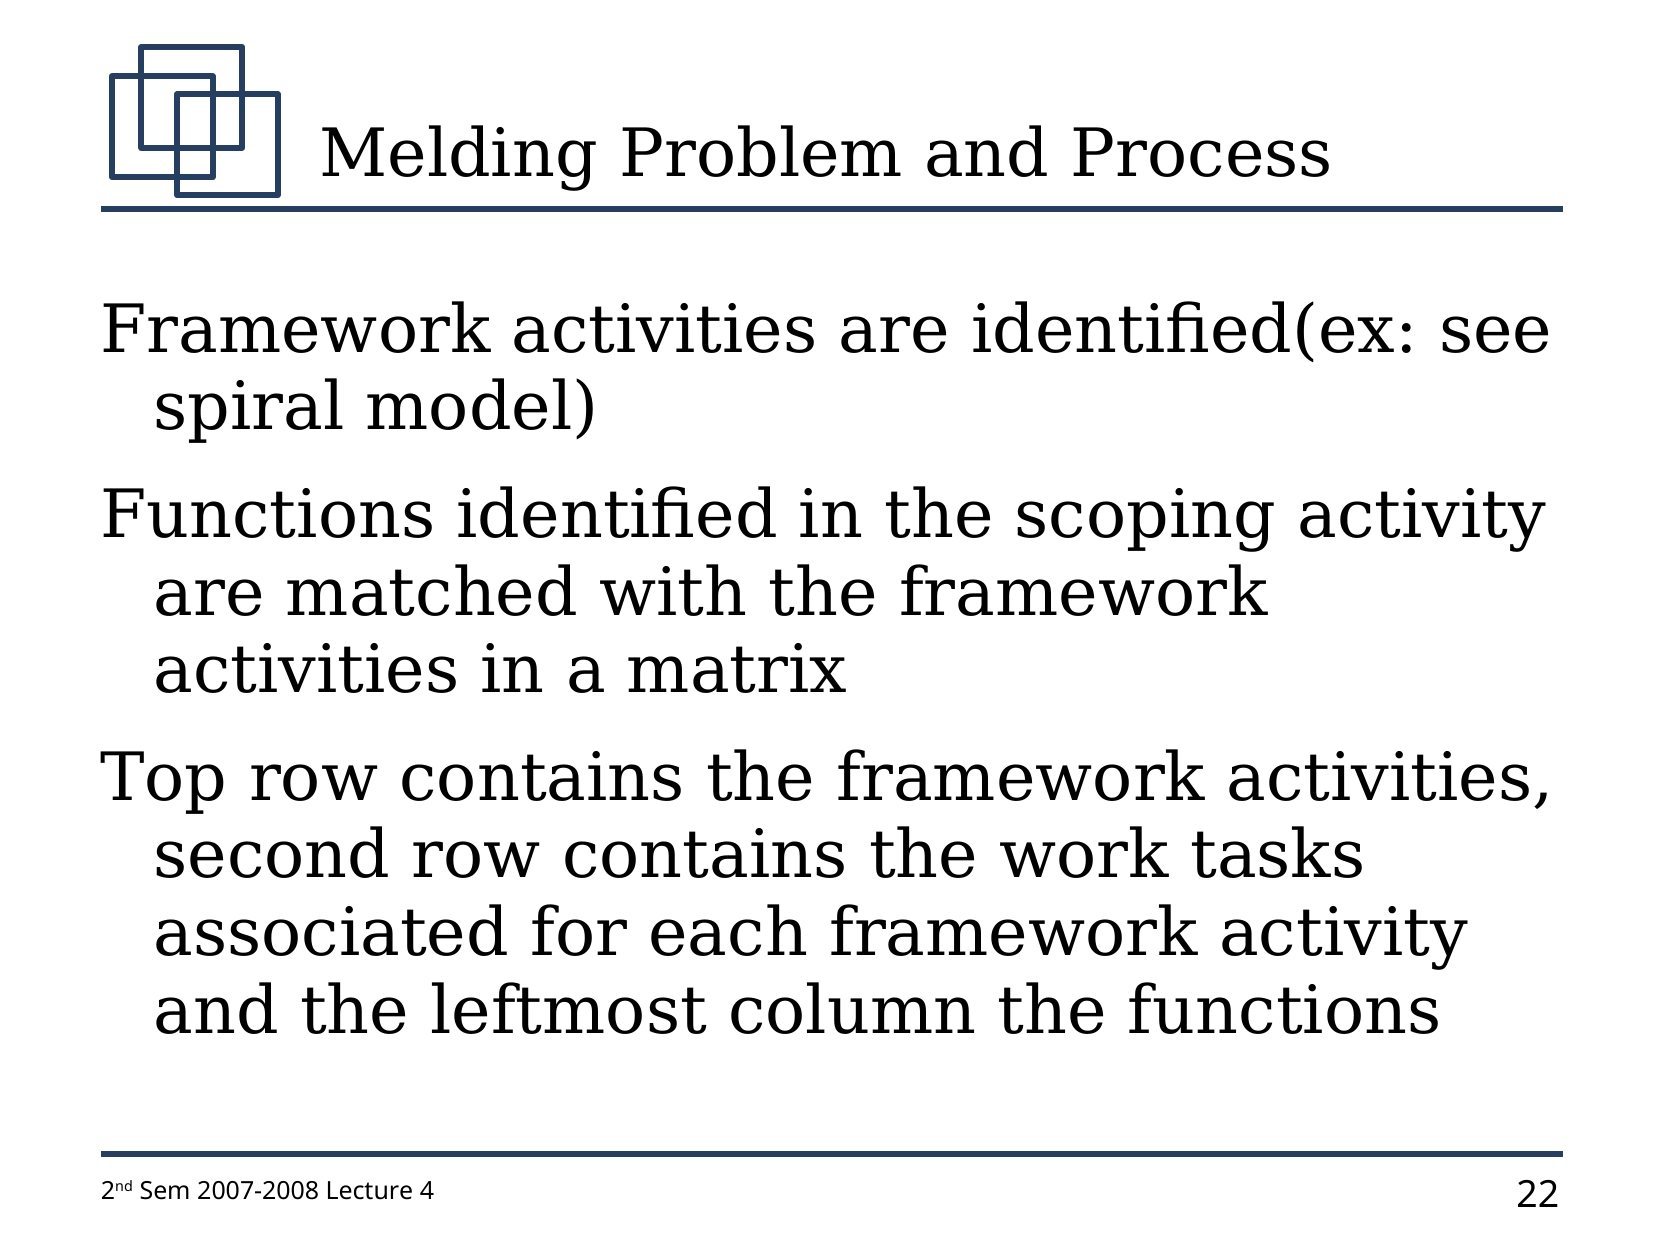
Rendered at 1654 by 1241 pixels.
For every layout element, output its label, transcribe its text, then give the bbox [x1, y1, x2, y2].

list Framework activities are identified(ex: see spiral model) Functions identified in the scoping activity are matched with the framework activities in a matrix Top row contains the framework activities, second row contains the work tasks associated for each framework activity and the leftmost column the functions [82, 290, 1571, 1128]
title Melding Problem and Process [82, 49, 1571, 257]
